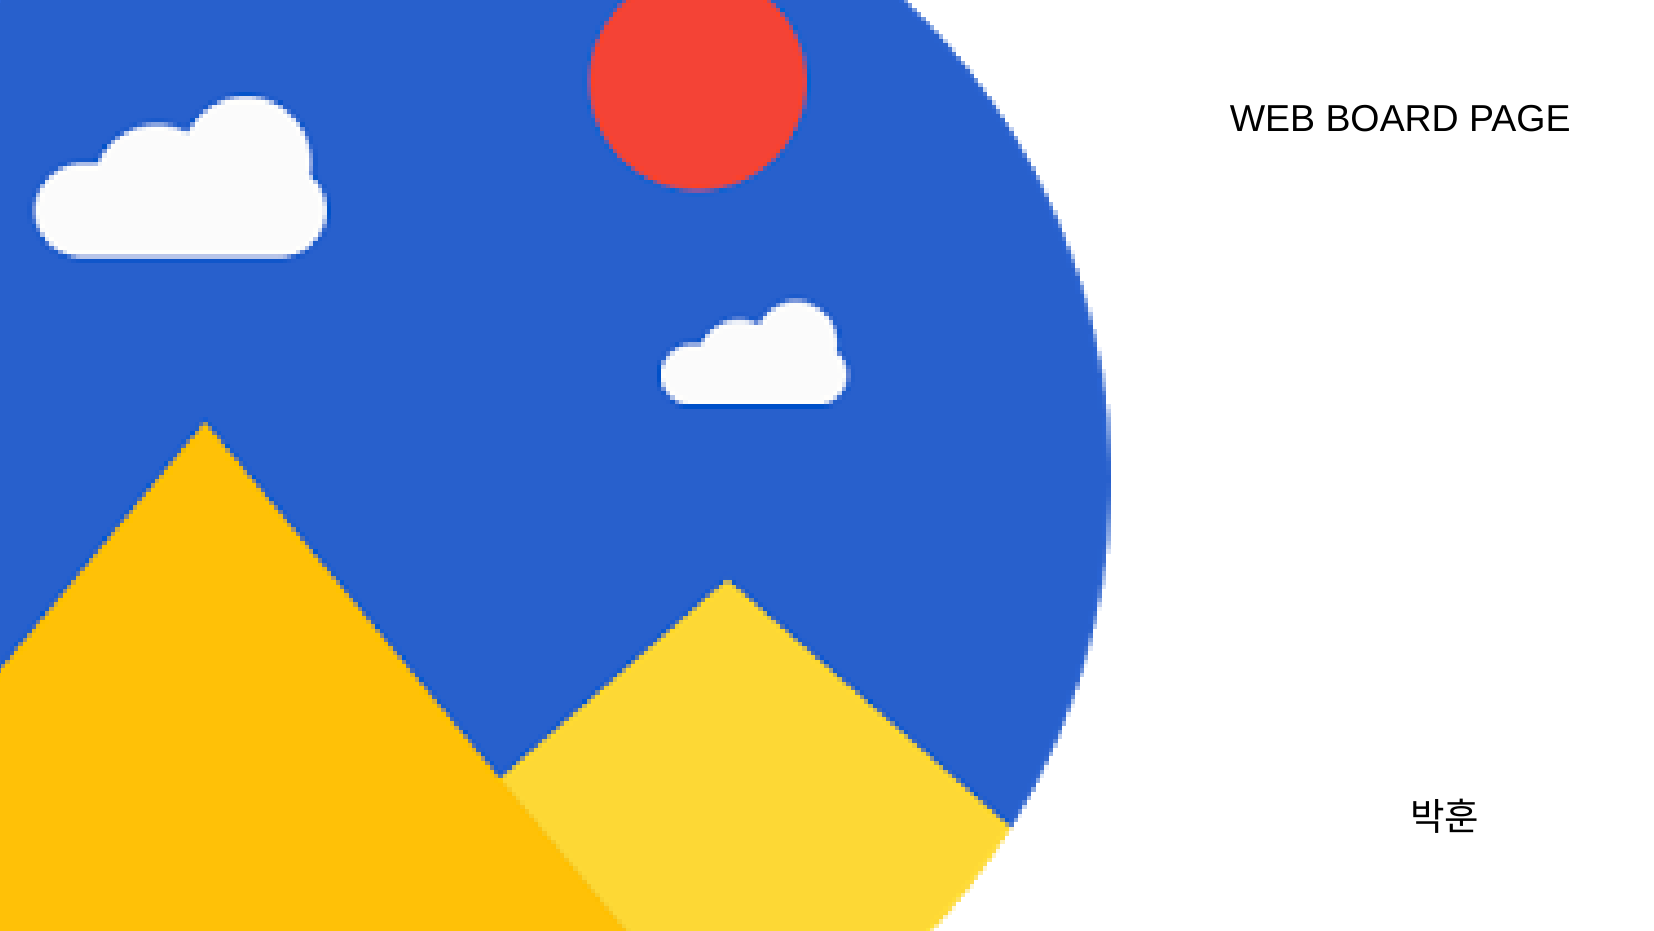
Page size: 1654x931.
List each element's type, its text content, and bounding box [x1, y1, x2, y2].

picture [0, 0, 1111, 931]
text_box 박훈 [1395, 780, 1501, 839]
text_box WEB BOARD PAGE [1215, 90, 1586, 147]
